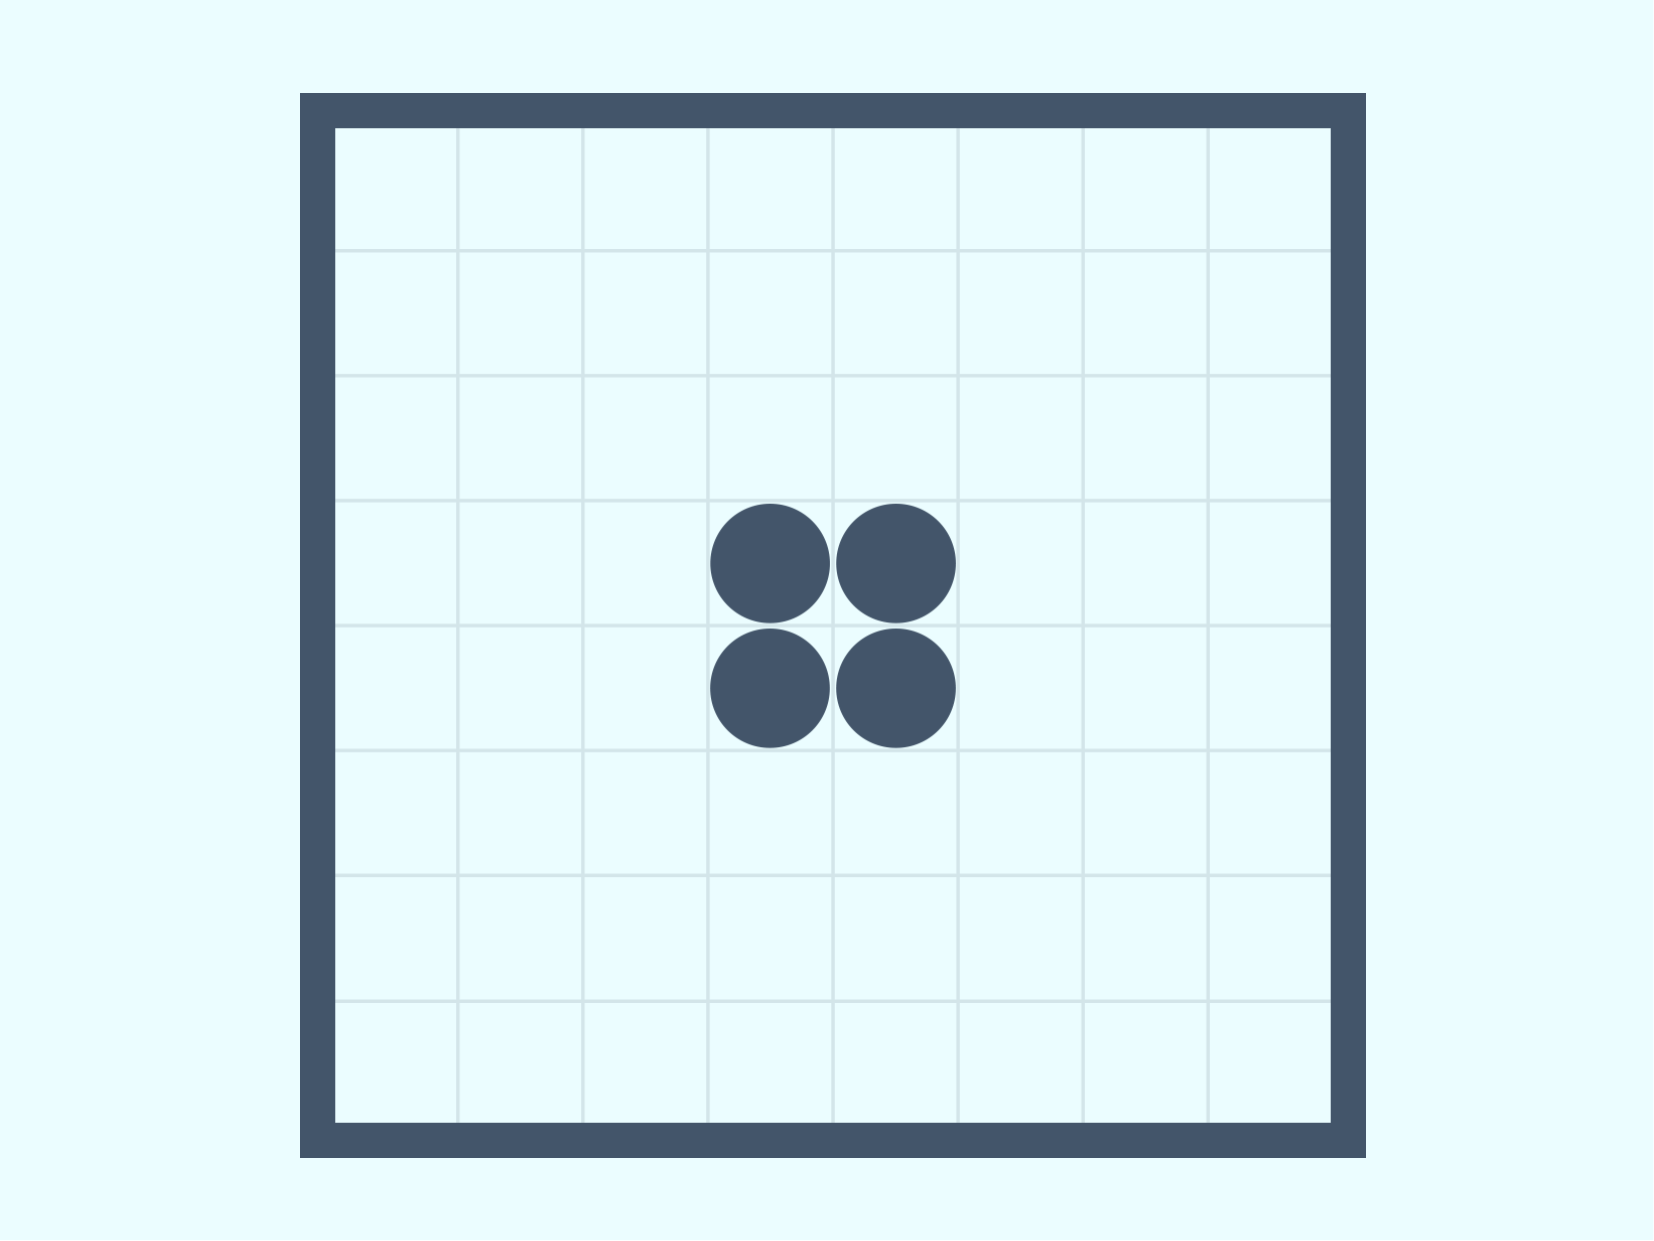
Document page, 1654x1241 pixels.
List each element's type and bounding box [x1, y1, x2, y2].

picture [300, 93, 1366, 1158]
